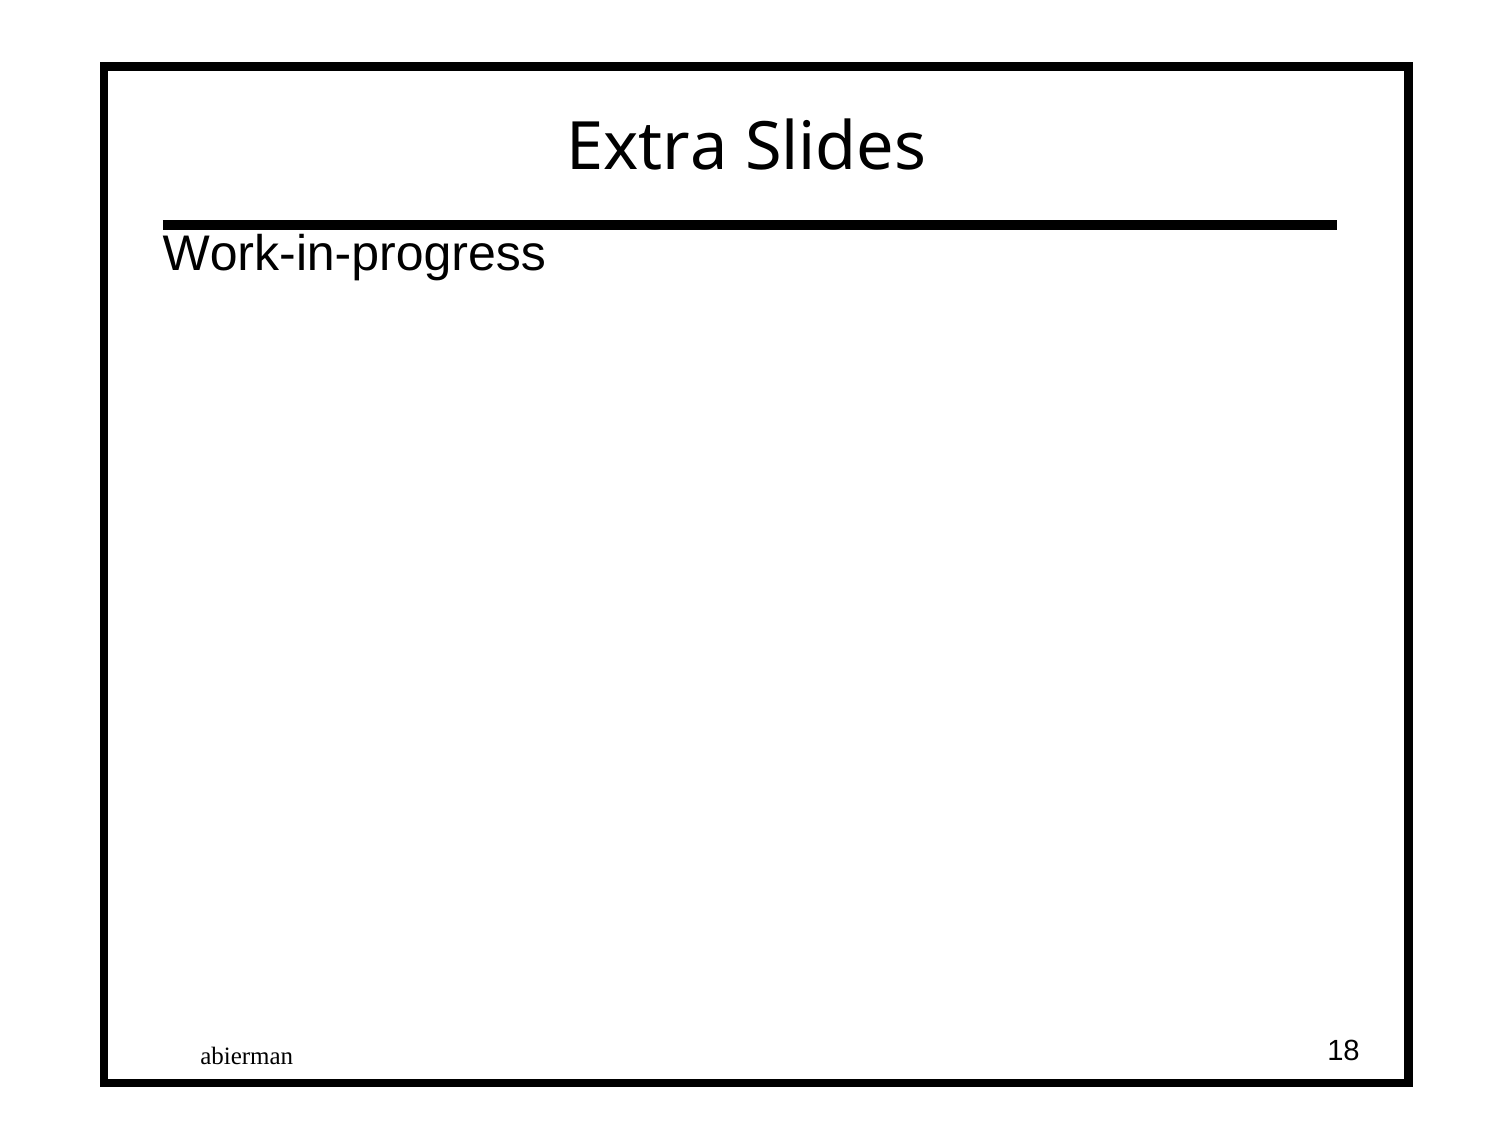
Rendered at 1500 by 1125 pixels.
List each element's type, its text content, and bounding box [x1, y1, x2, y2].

list Work-in-progress [162, 224, 1338, 986]
title Extra Slides [162, 82, 1332, 206]
